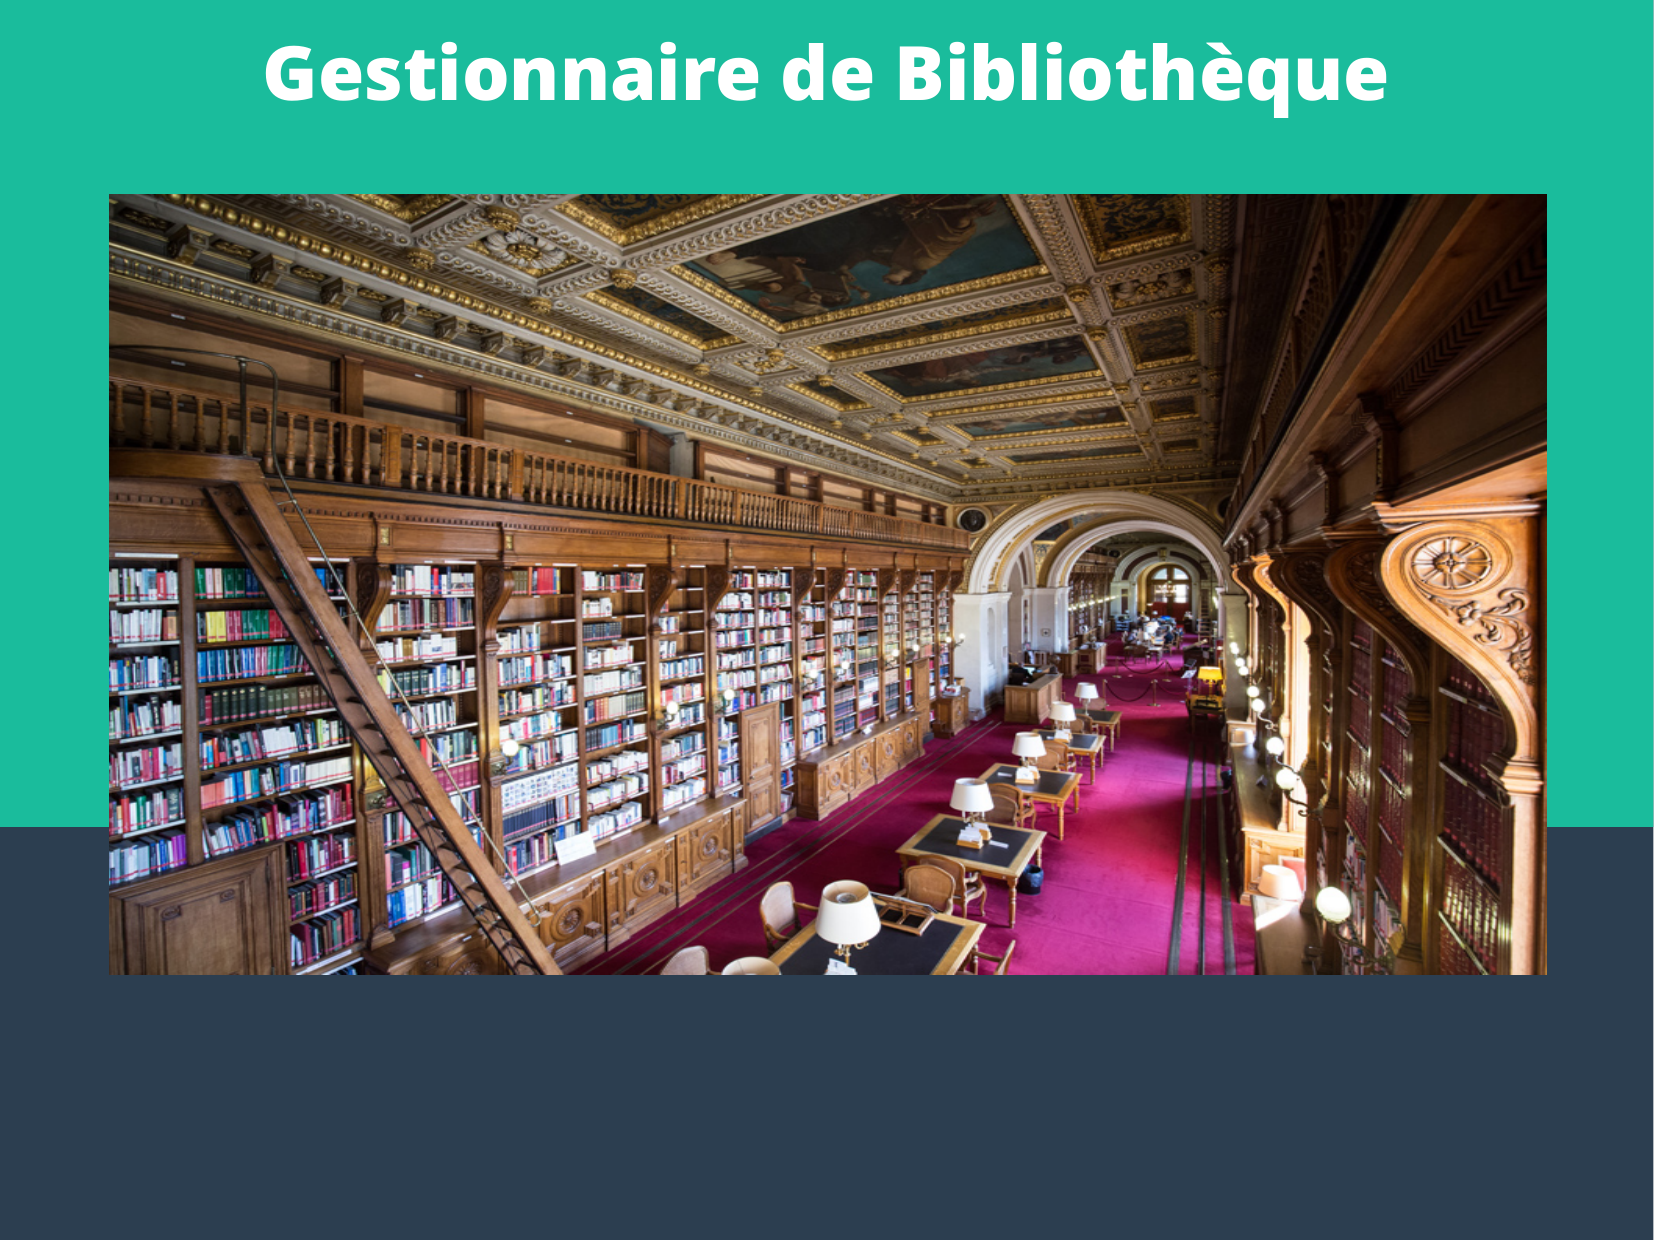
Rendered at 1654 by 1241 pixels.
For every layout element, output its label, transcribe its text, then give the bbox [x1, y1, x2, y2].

title Gestionnaire de Bibliothèque [59, 30, 1595, 778]
picture [109, 194, 1547, 976]
